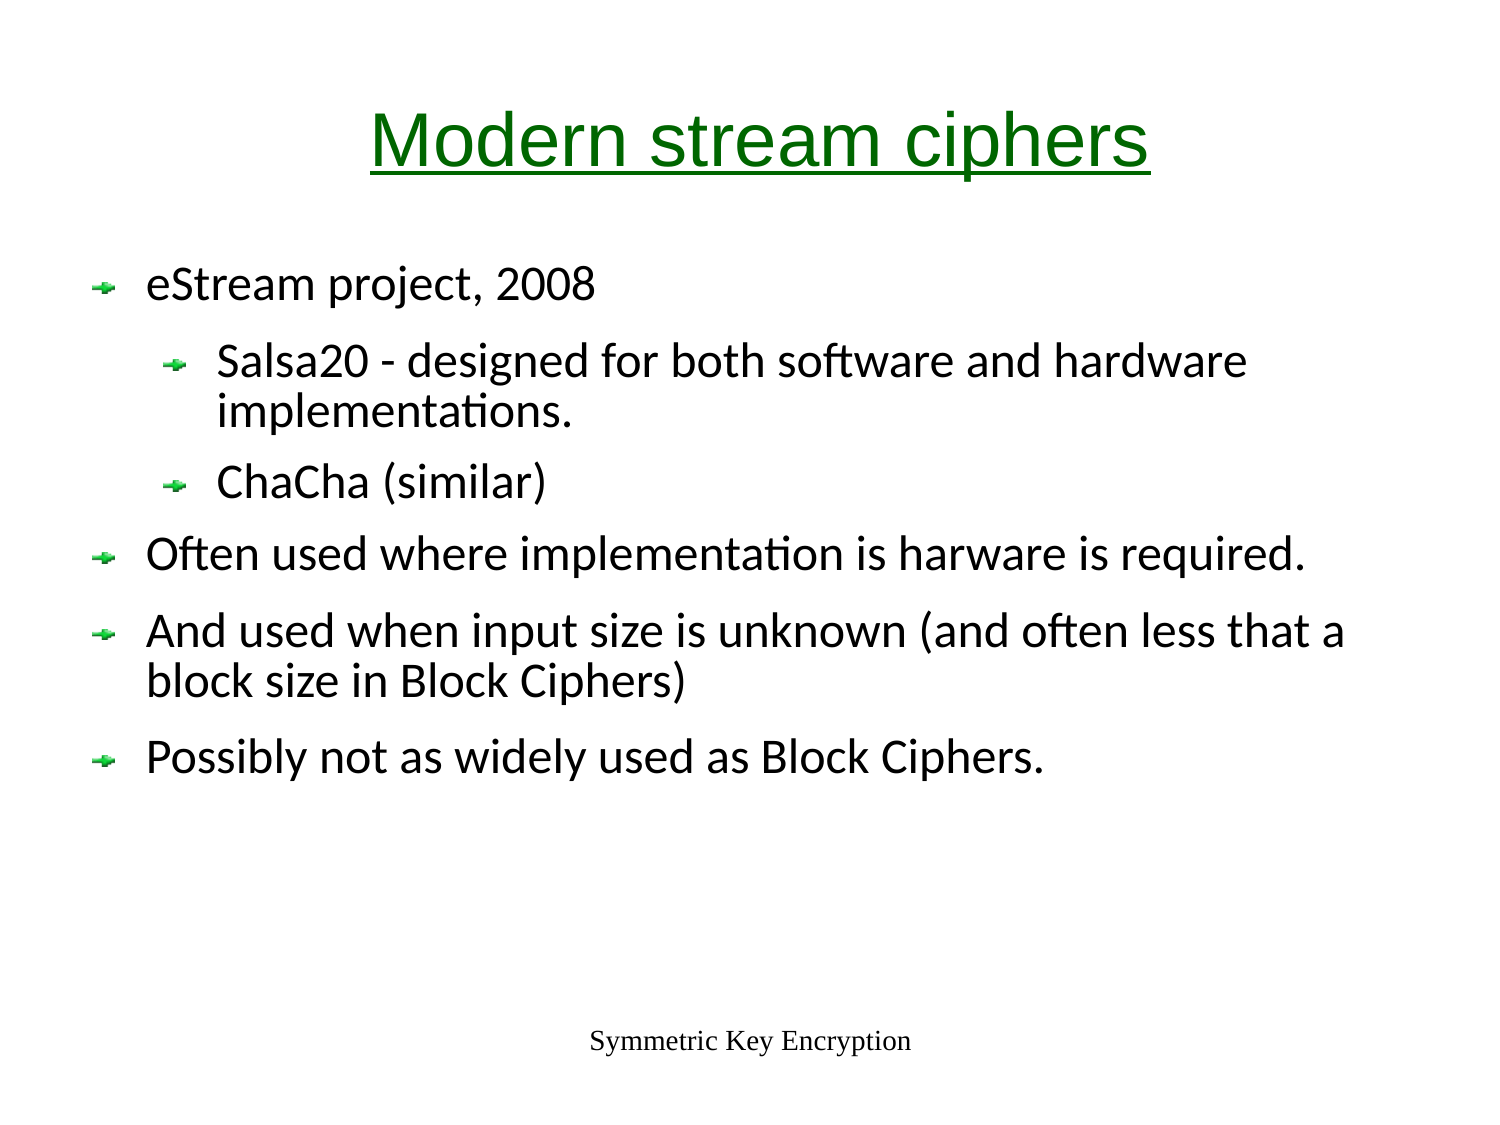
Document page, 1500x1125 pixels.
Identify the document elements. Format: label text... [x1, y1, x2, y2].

title Modern stream ciphers [75, 97, 1447, 184]
list eStream project, 2008 Salsa20 - designed for both software and hardware implementations. ChaCha (similar) Often used where implementation is harware is required. And used when input size is unknown (and often less that a block size in Block Ciphers) Possibly not as widely used as Block Ciphers. [75, 263, 1447, 997]
